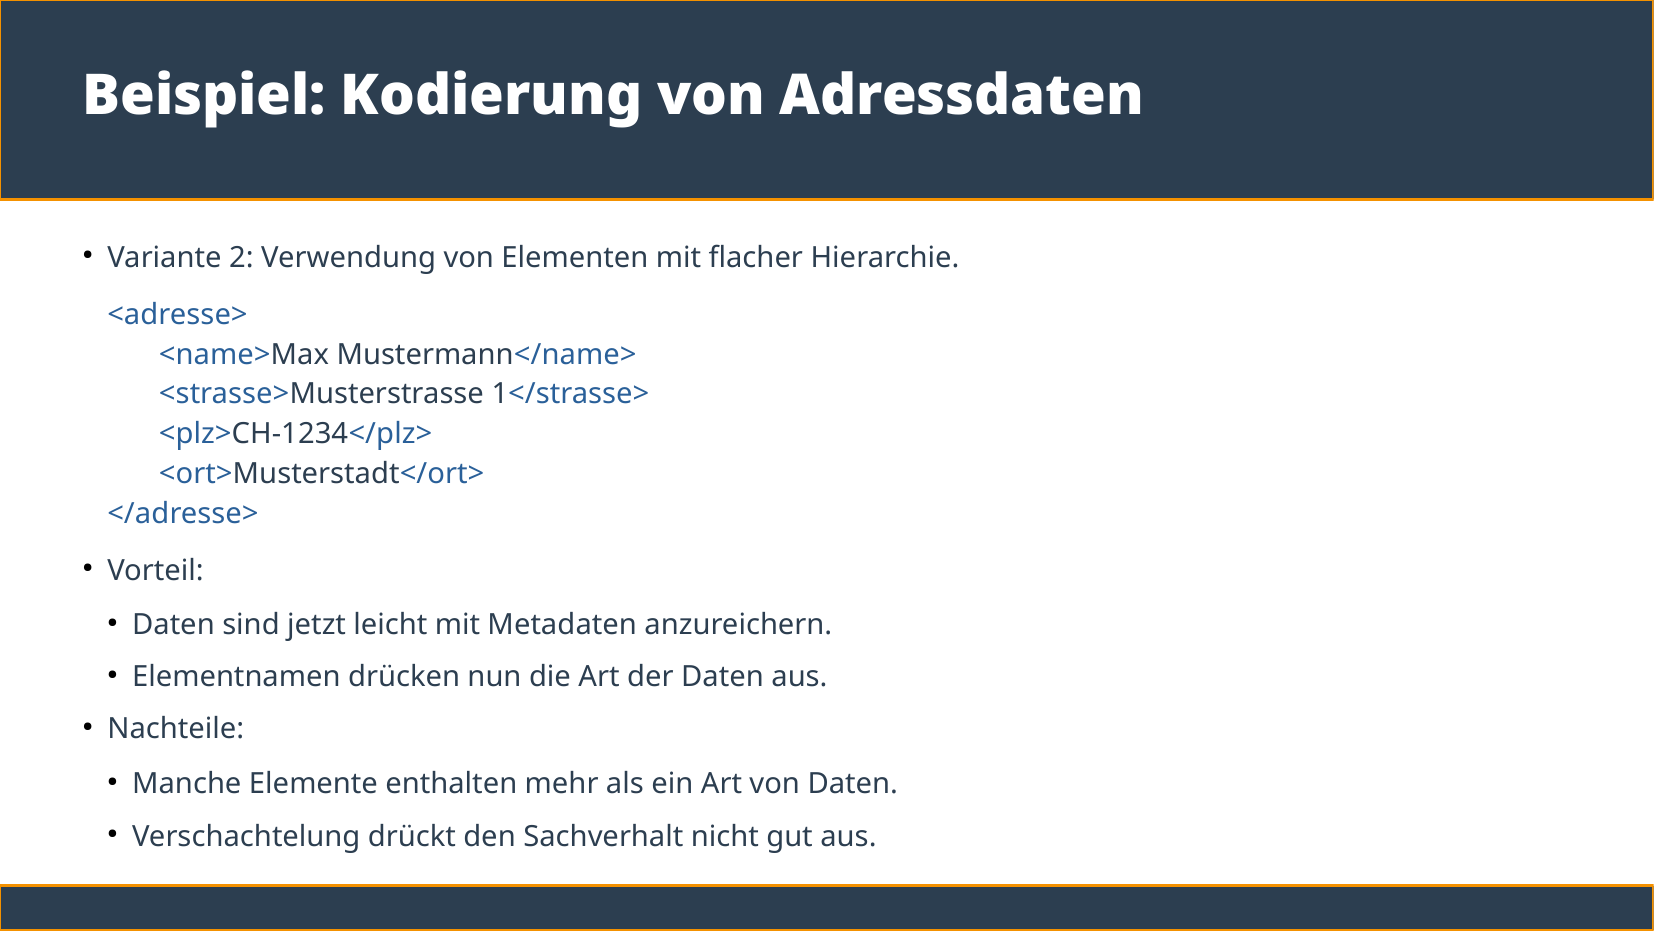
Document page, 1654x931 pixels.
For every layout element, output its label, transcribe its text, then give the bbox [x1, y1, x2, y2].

list Variante 2: Verwendung von Elementen mit flacher Hierarchie. <adresse> <name>Max Mustermann</name> <strasse>Musterstrasse 1</strasse> <plz>CH-1234</plz> <ort>Musterstadt</ort> </adresse> Vorteil: Daten sind jetzt leicht mit Metadaten anzureichern. Elementnamen drücken nun die Art der Daten aus. Nachteile: Manche Elemente enthalten mehr als ein Art von Daten. Verschachtelung drückt den Sachverhalt nicht gut aus. [82, 236, 1563, 857]
title Beispiel: Kodierung von Adressdaten [82, 14, 1571, 171]
